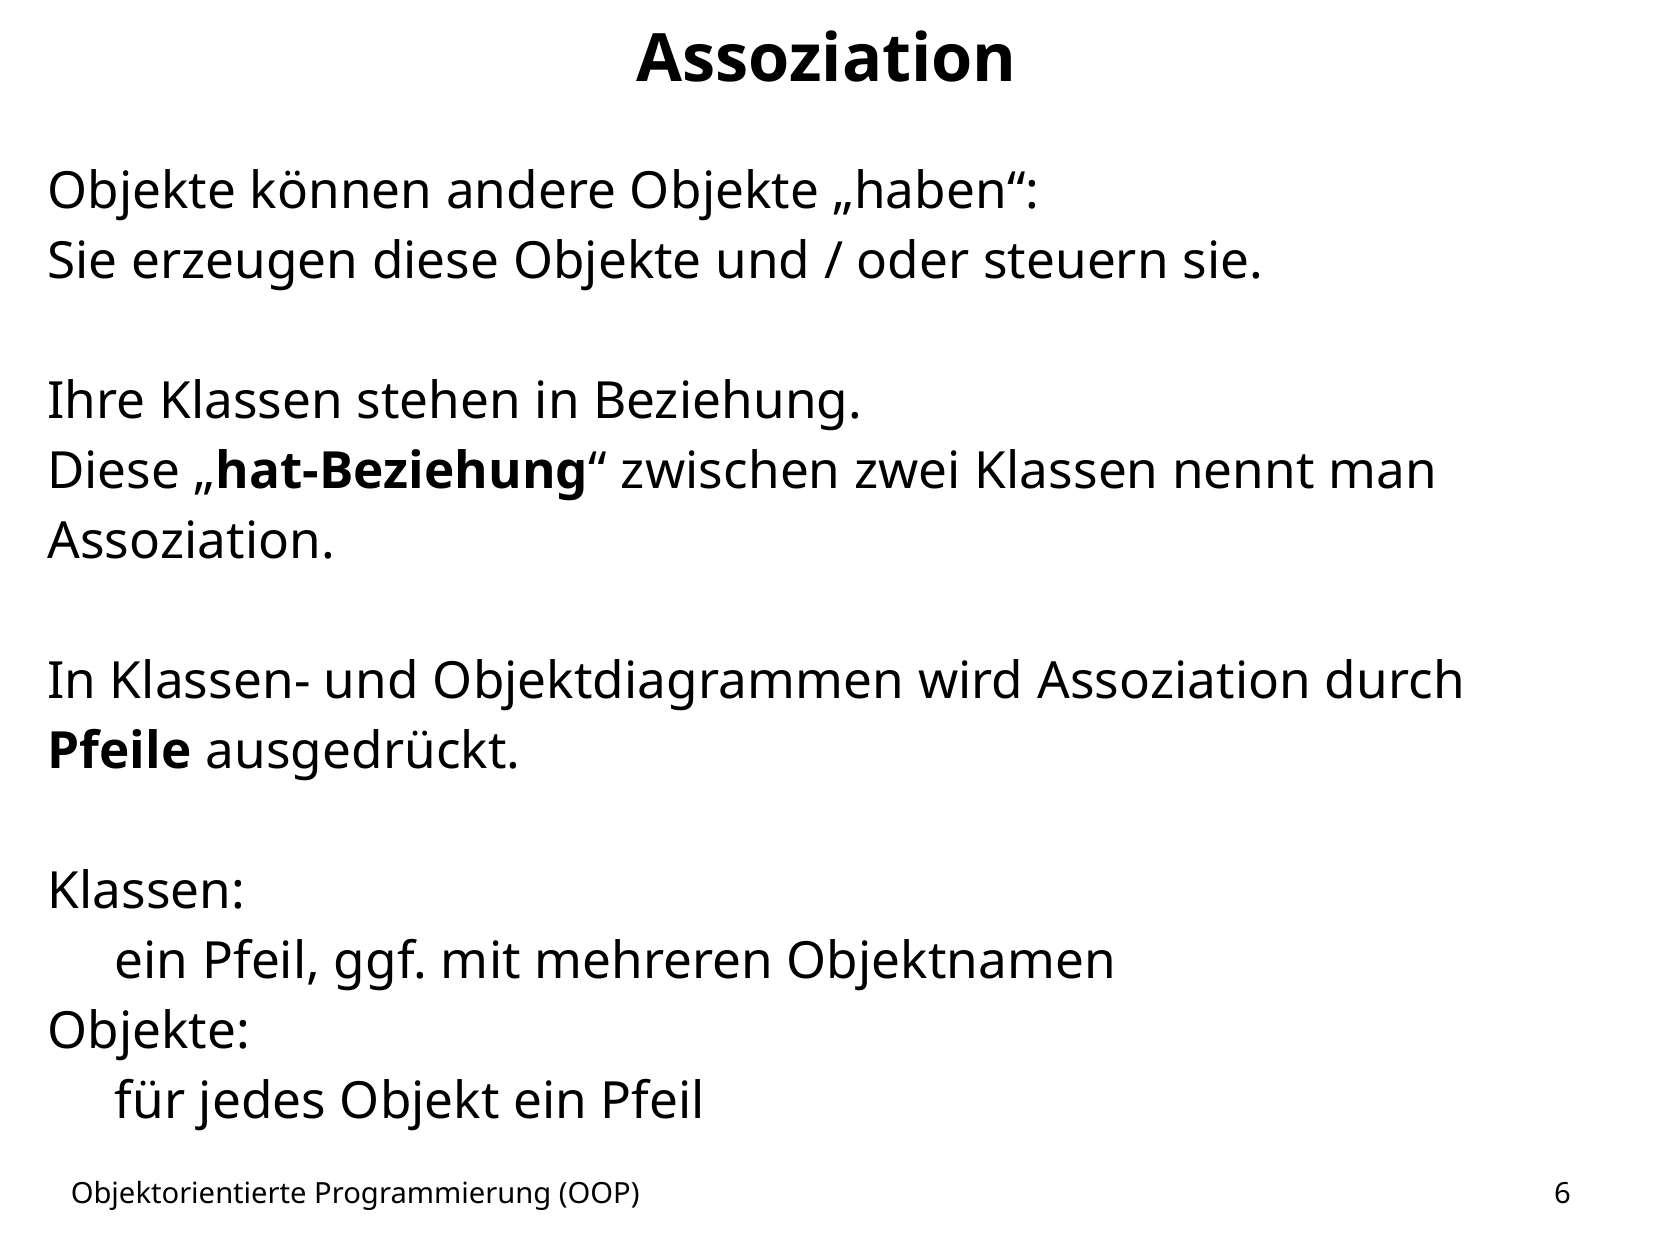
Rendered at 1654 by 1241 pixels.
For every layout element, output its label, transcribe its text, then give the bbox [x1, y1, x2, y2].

list Objekte können andere Objekte „haben“: Sie erzeugen diese Objekte und / oder steuern sie. Ihre Klassen stehen in Beziehung. Diese „hat-Beziehung“ zwischen zwei Klassen nennt man Assoziation. In Klassen- und Objektdiagrammen wird Assoziation durch Pfeile ausgedrückt. Klassen: ein Pfeil, ggf. mit mehreren Objektnamen Objekte: für jedes Objekt ein Pfeil [47, 153, 1619, 1134]
title Assoziation [0, 5, 1654, 107]
